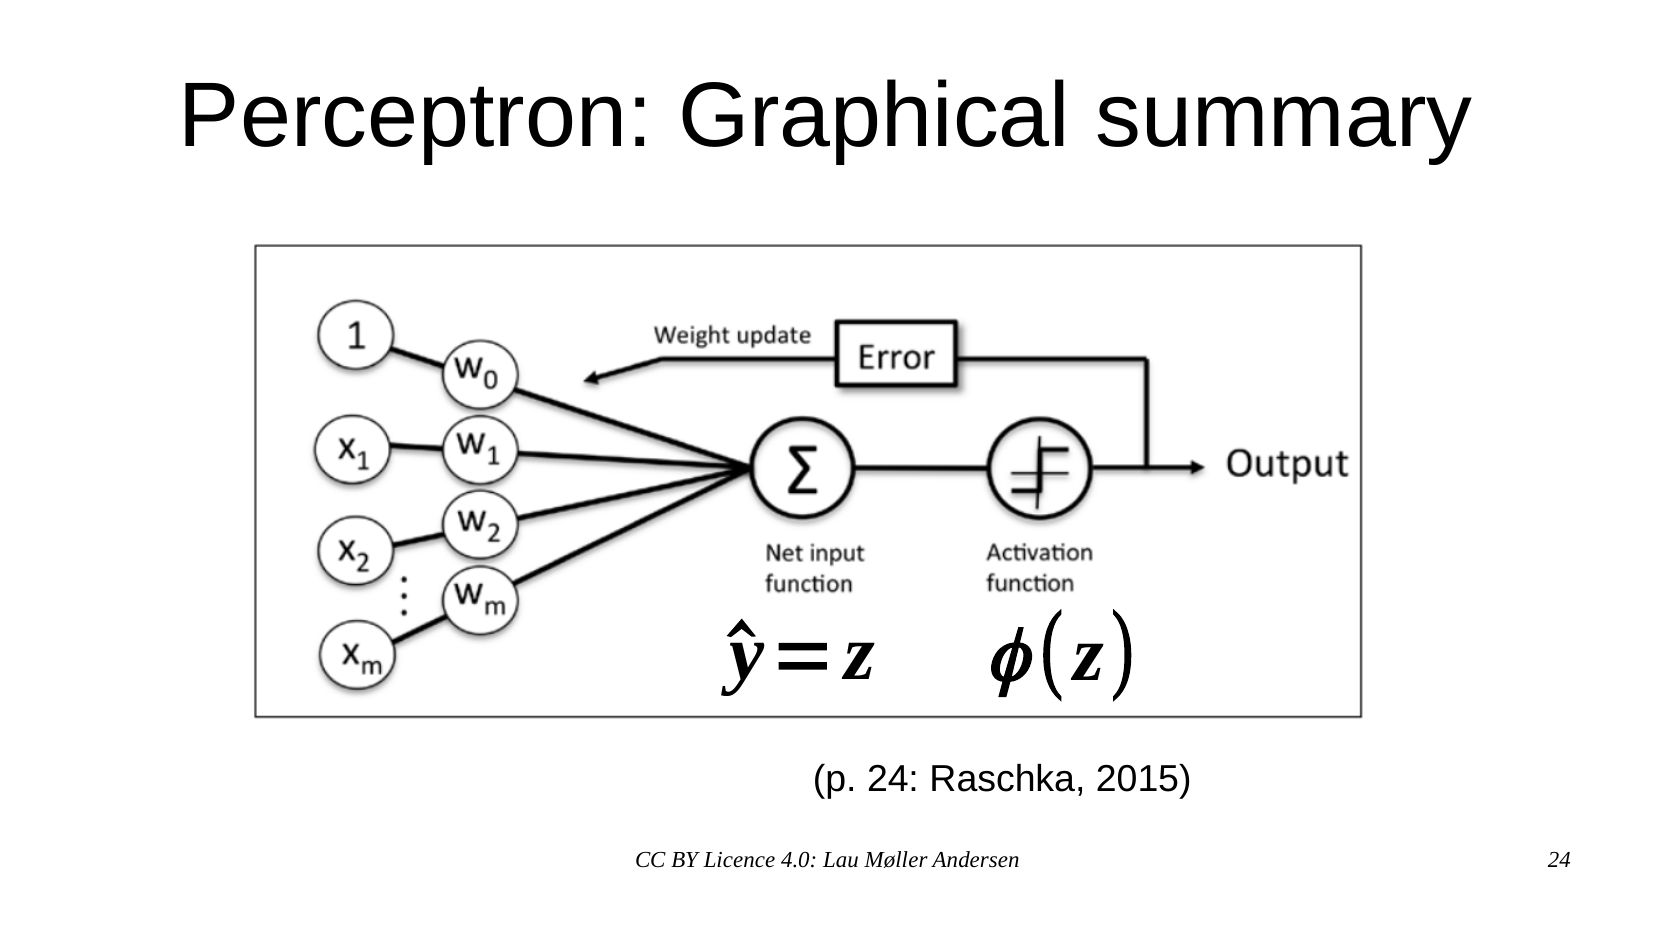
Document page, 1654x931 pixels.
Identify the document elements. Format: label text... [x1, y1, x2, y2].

picture [238, 217, 1416, 758]
title Perceptron: Graphical summary [82, 37, 1571, 193]
chart [978, 601, 1144, 705]
chart [712, 609, 886, 697]
text_box (p. 24: Raschka, 2015) [798, 750, 1323, 849]
